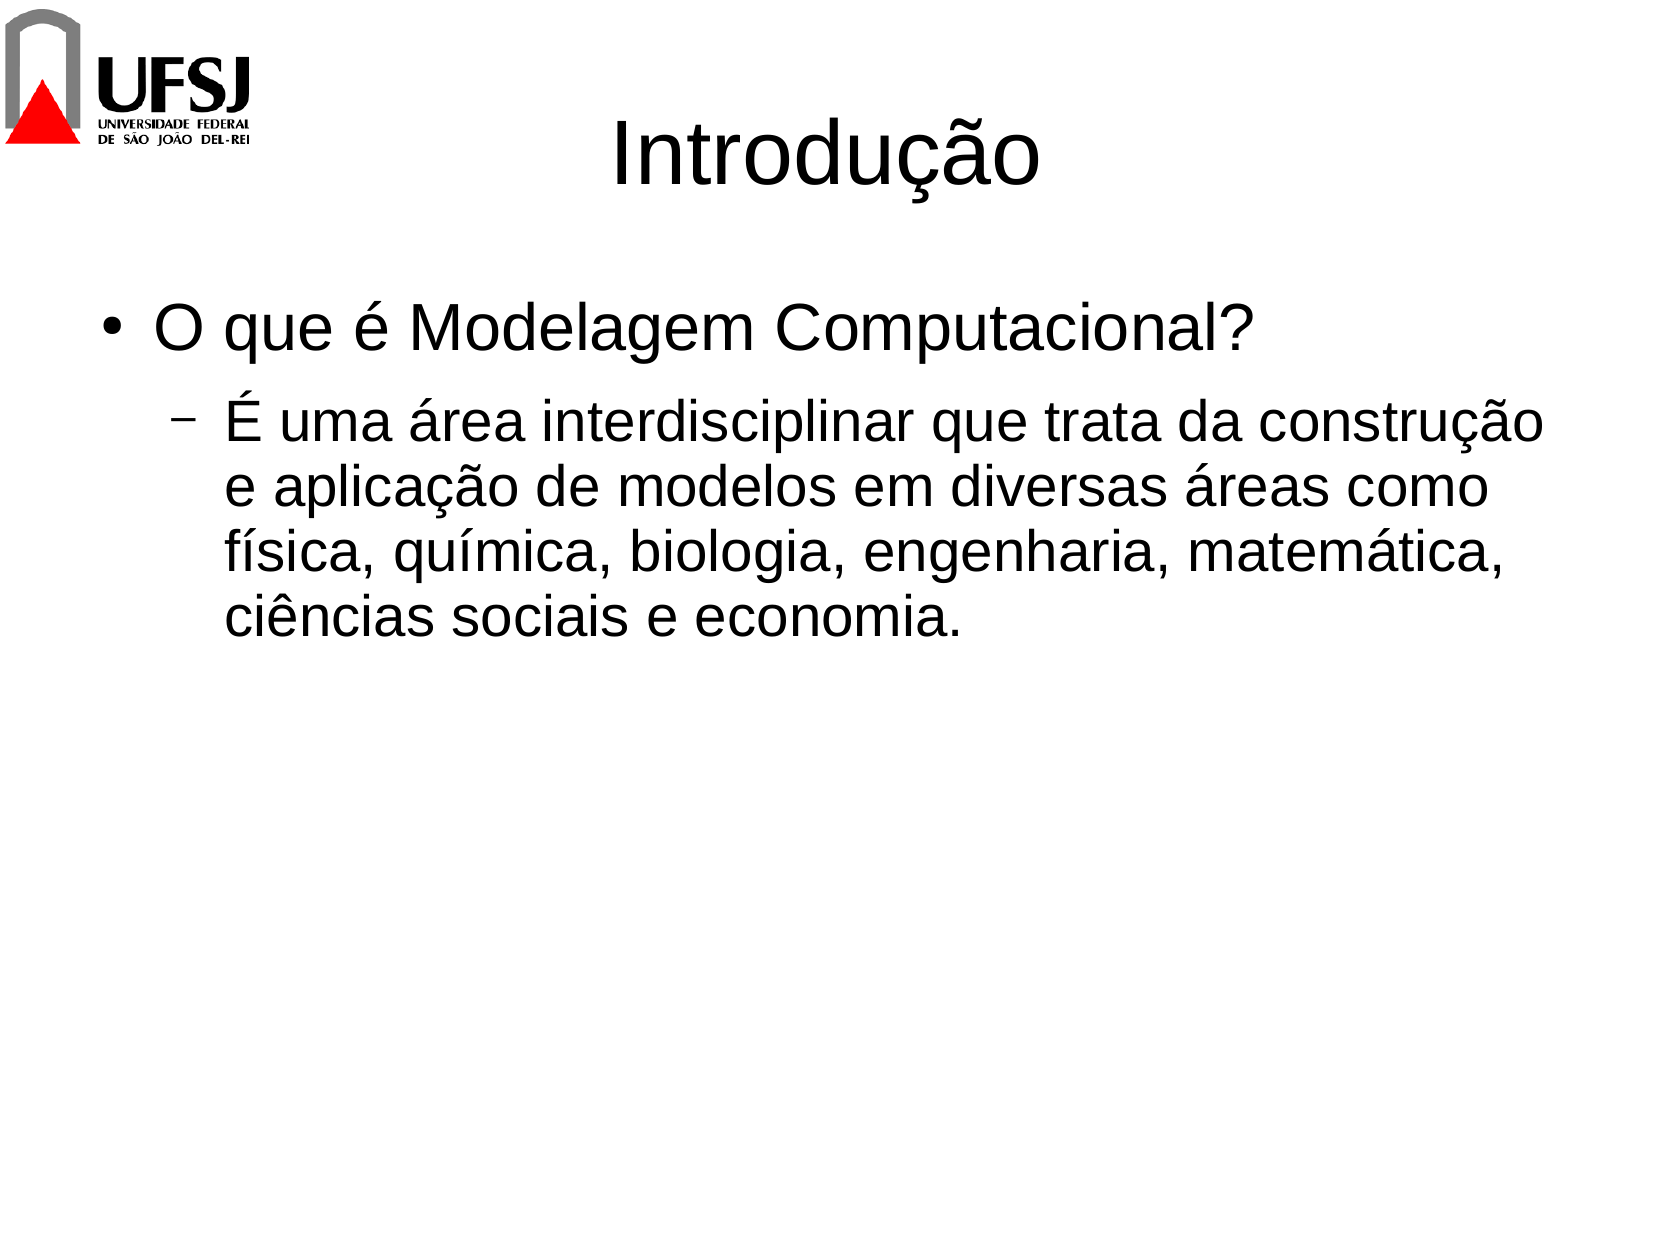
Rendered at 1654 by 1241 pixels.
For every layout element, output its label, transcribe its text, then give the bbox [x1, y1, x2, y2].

title Introdução [82, 49, 1571, 257]
list O que é Modelagem Computacional? É uma área interdisciplinar que trata da construção e aplicação de modelos em diversas áreas como física, química, biologia, engenharia, matemática, ciências sociais e economia. [82, 290, 1571, 1010]
picture [5, 9, 249, 146]
